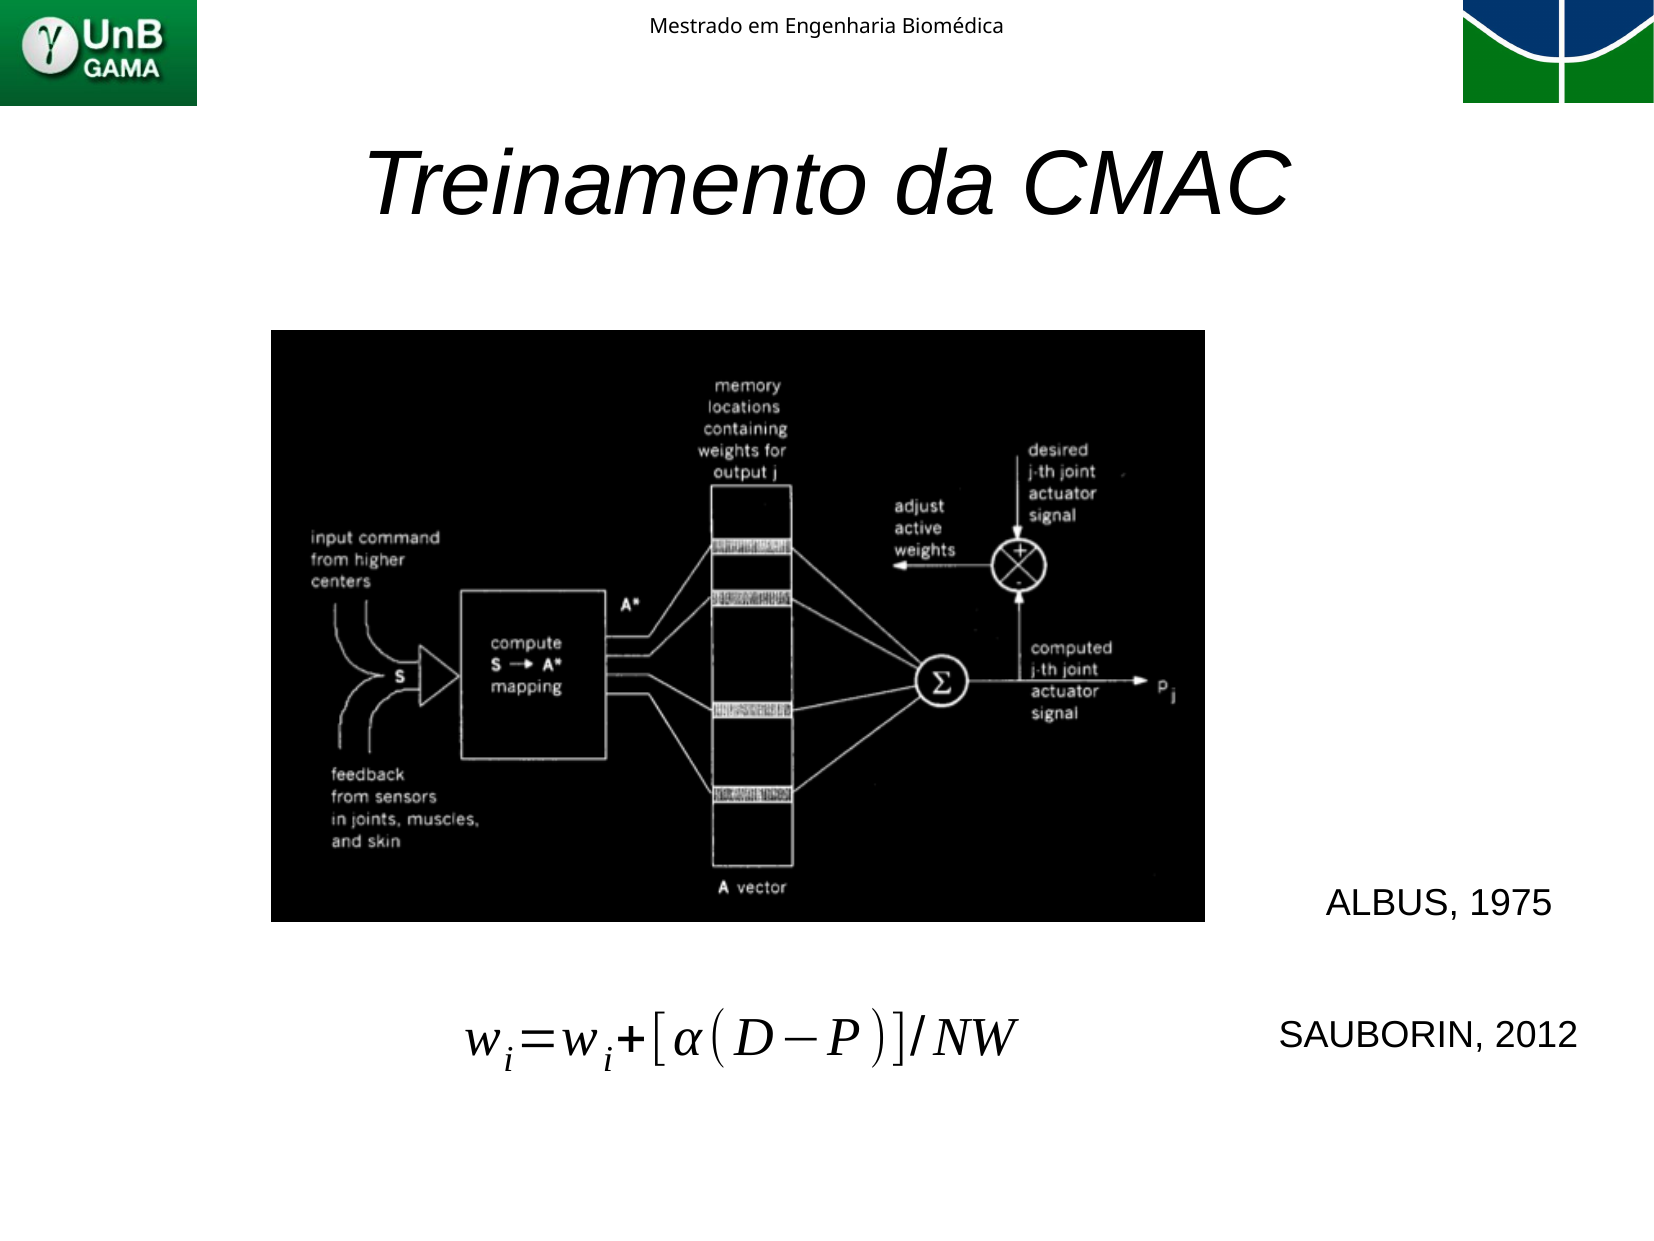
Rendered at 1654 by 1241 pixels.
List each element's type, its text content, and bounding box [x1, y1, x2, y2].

picture [271, 330, 1205, 922]
picture [1463, 0, 1654, 94]
text_box ALBUS, 1975 [1311, 874, 1571, 931]
title Treinamento da CMAC [0, 94, 1654, 272]
chart [448, 1003, 1040, 1078]
text_box SAUBORIN, 2012 [1263, 1006, 1642, 1105]
picture [0, 0, 197, 94]
